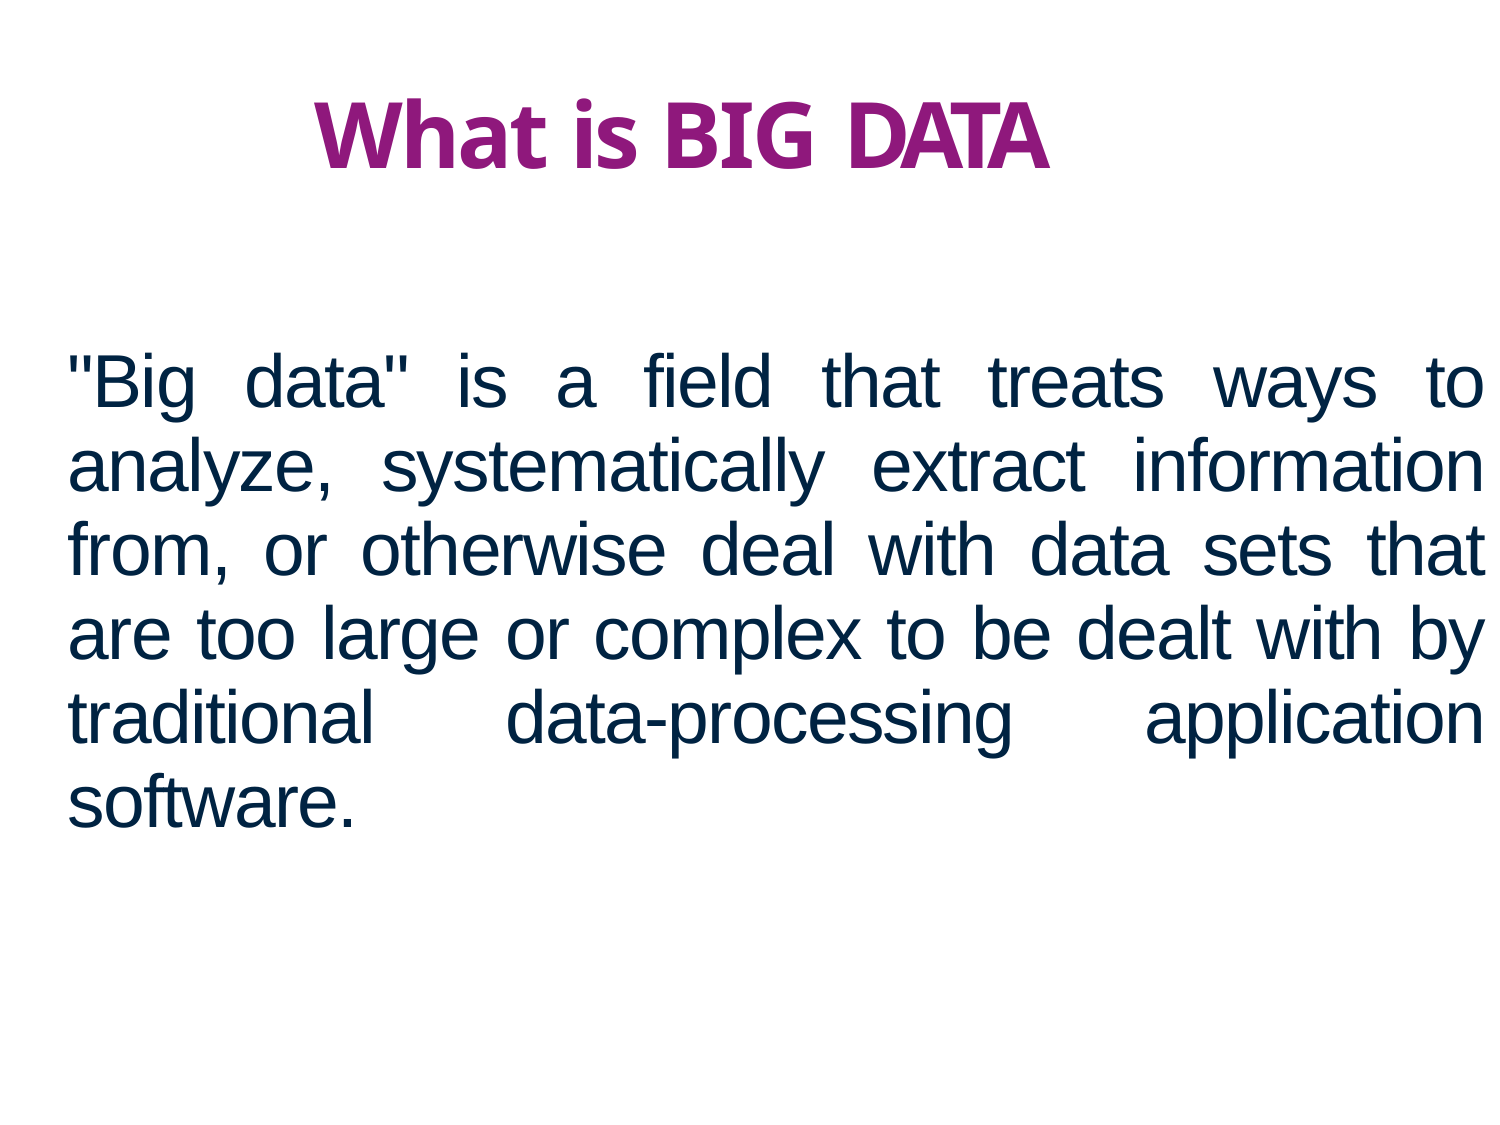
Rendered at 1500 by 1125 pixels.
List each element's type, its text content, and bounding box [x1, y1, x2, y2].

text_box "Big data" is a field that treats ways to analyze, systematically extract information from, or otherwise deal with data sets that are too large or complex to be dealt with by traditional data-processing application software. [53, 332, 1500, 851]
title What is BIG DATA [312, 75, 1201, 225]
